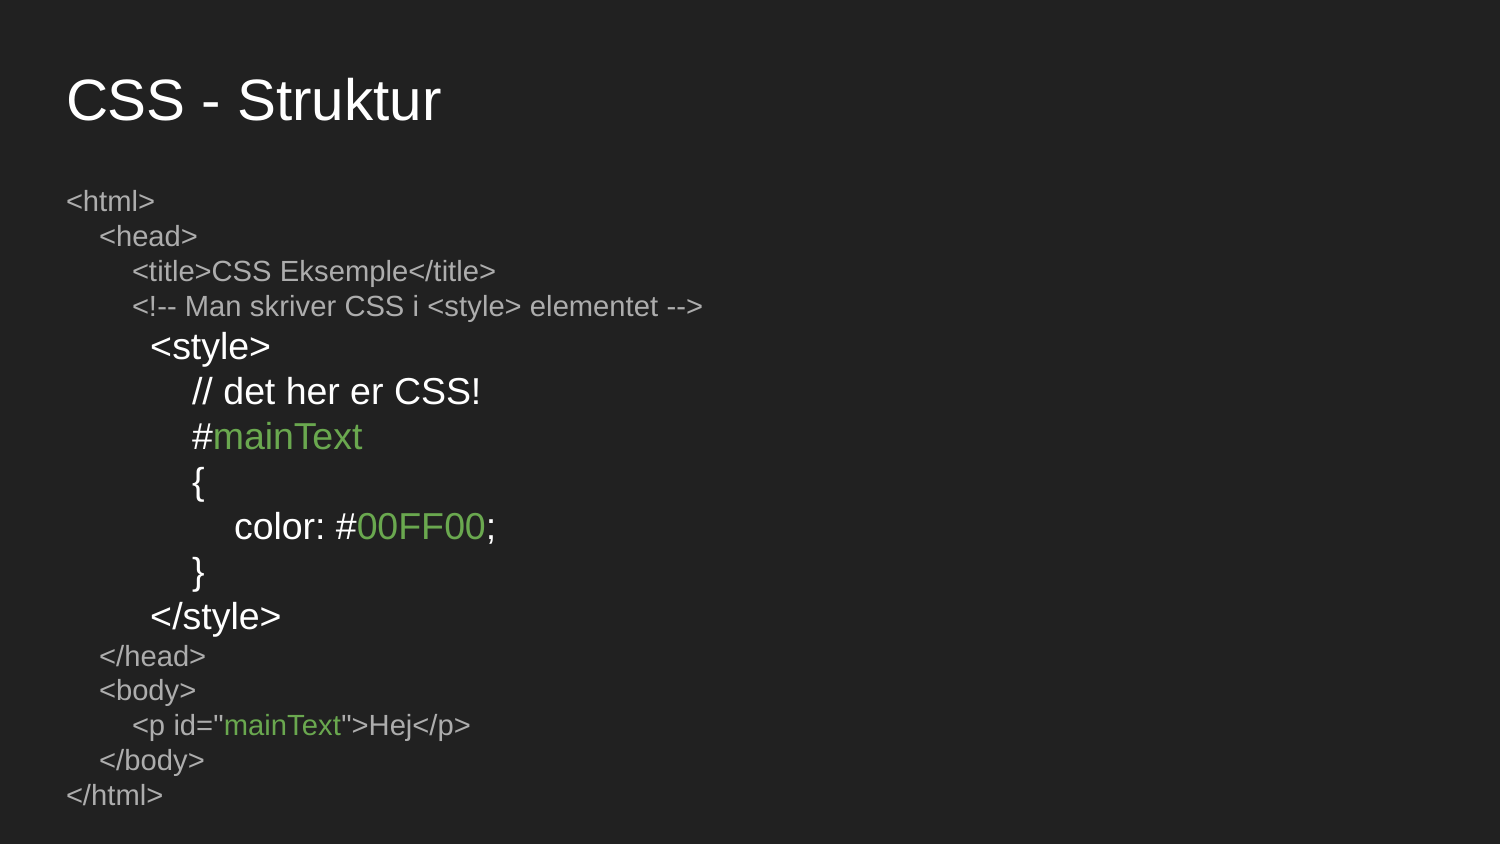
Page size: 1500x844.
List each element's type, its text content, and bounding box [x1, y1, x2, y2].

list <html> <head> <title>CSS Eksemple</title> <!-- Man skriver CSS i <style> elementet --> <style> // det her er CSS! #mainText { color: #00FF00; } </style> </head> <body> <p id="mainText">Hej</p> </body> </html> [51, 166, 1449, 812]
title CSS - Struktur [51, 47, 1449, 142]
